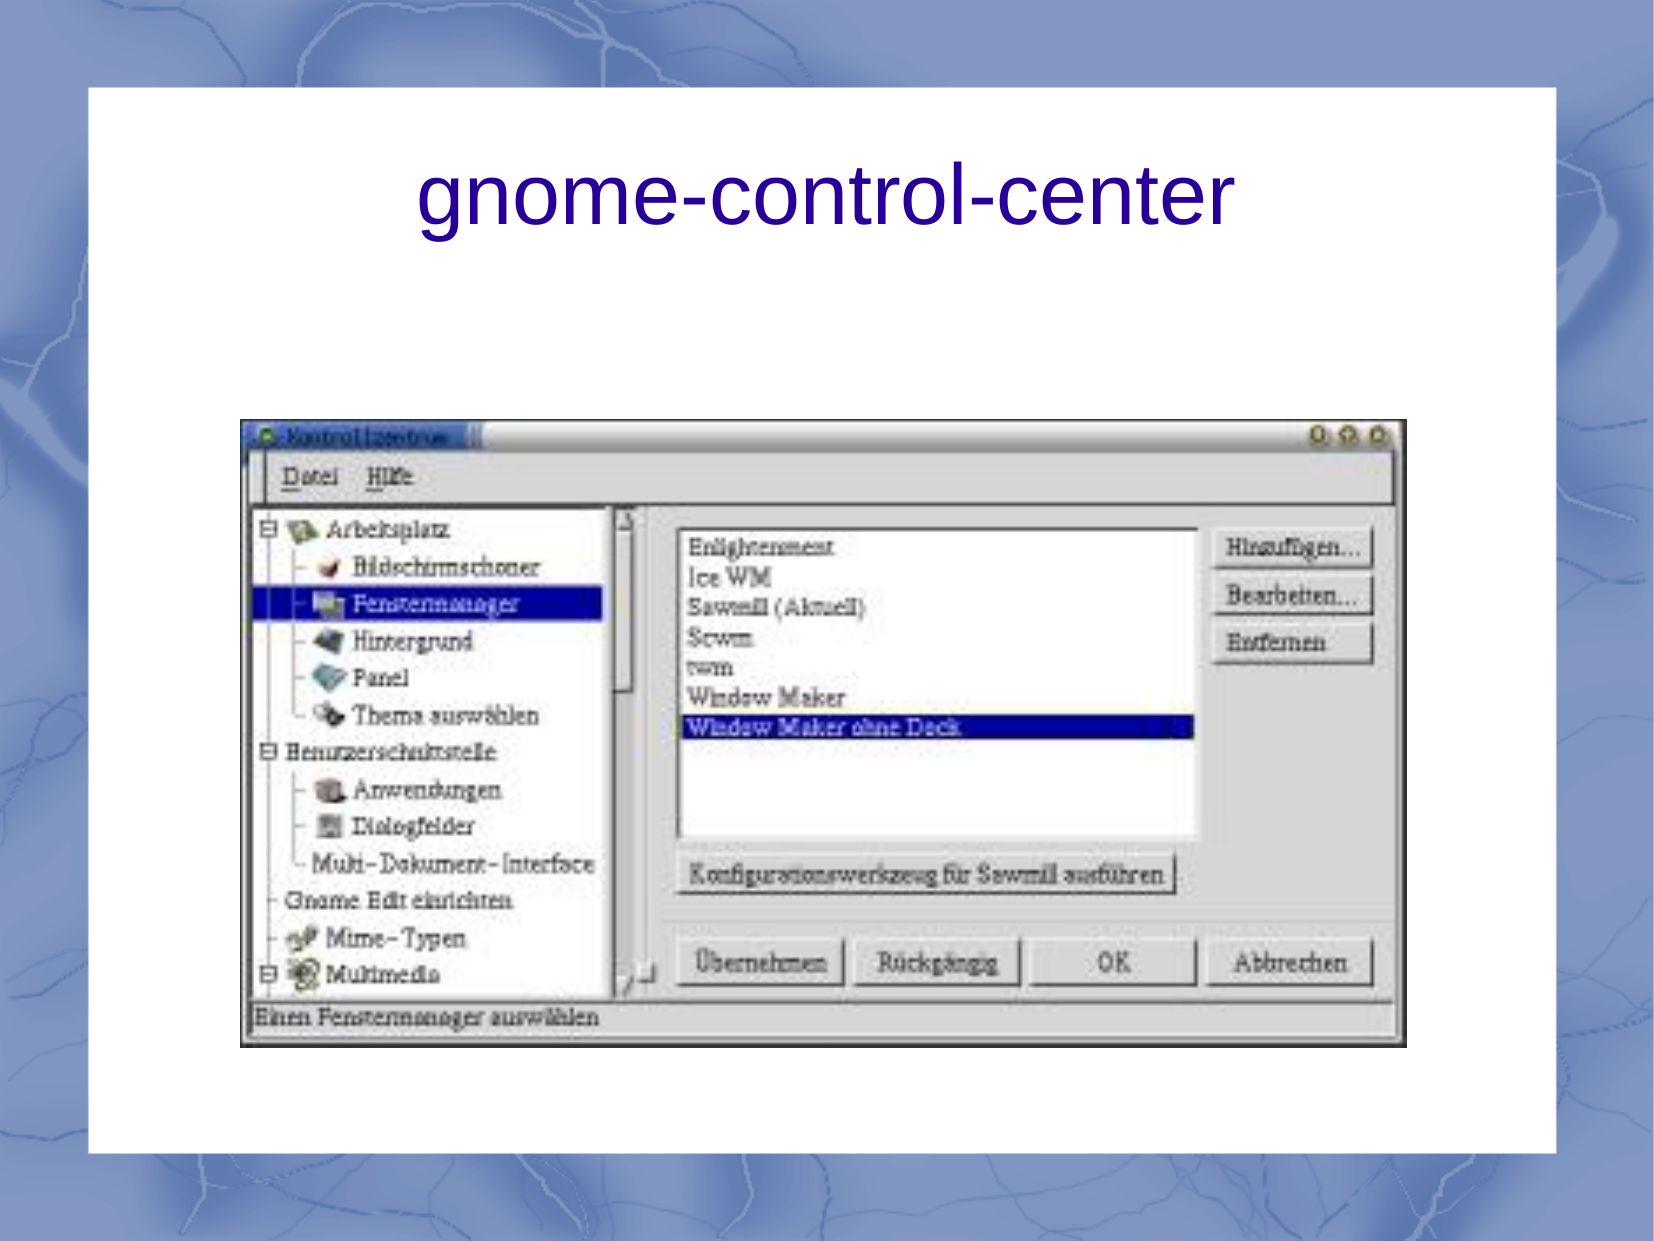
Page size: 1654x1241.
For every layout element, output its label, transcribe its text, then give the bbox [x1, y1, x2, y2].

picture [0, 0, 1654, 1241]
title gnome-control-center [118, 90, 1536, 298]
